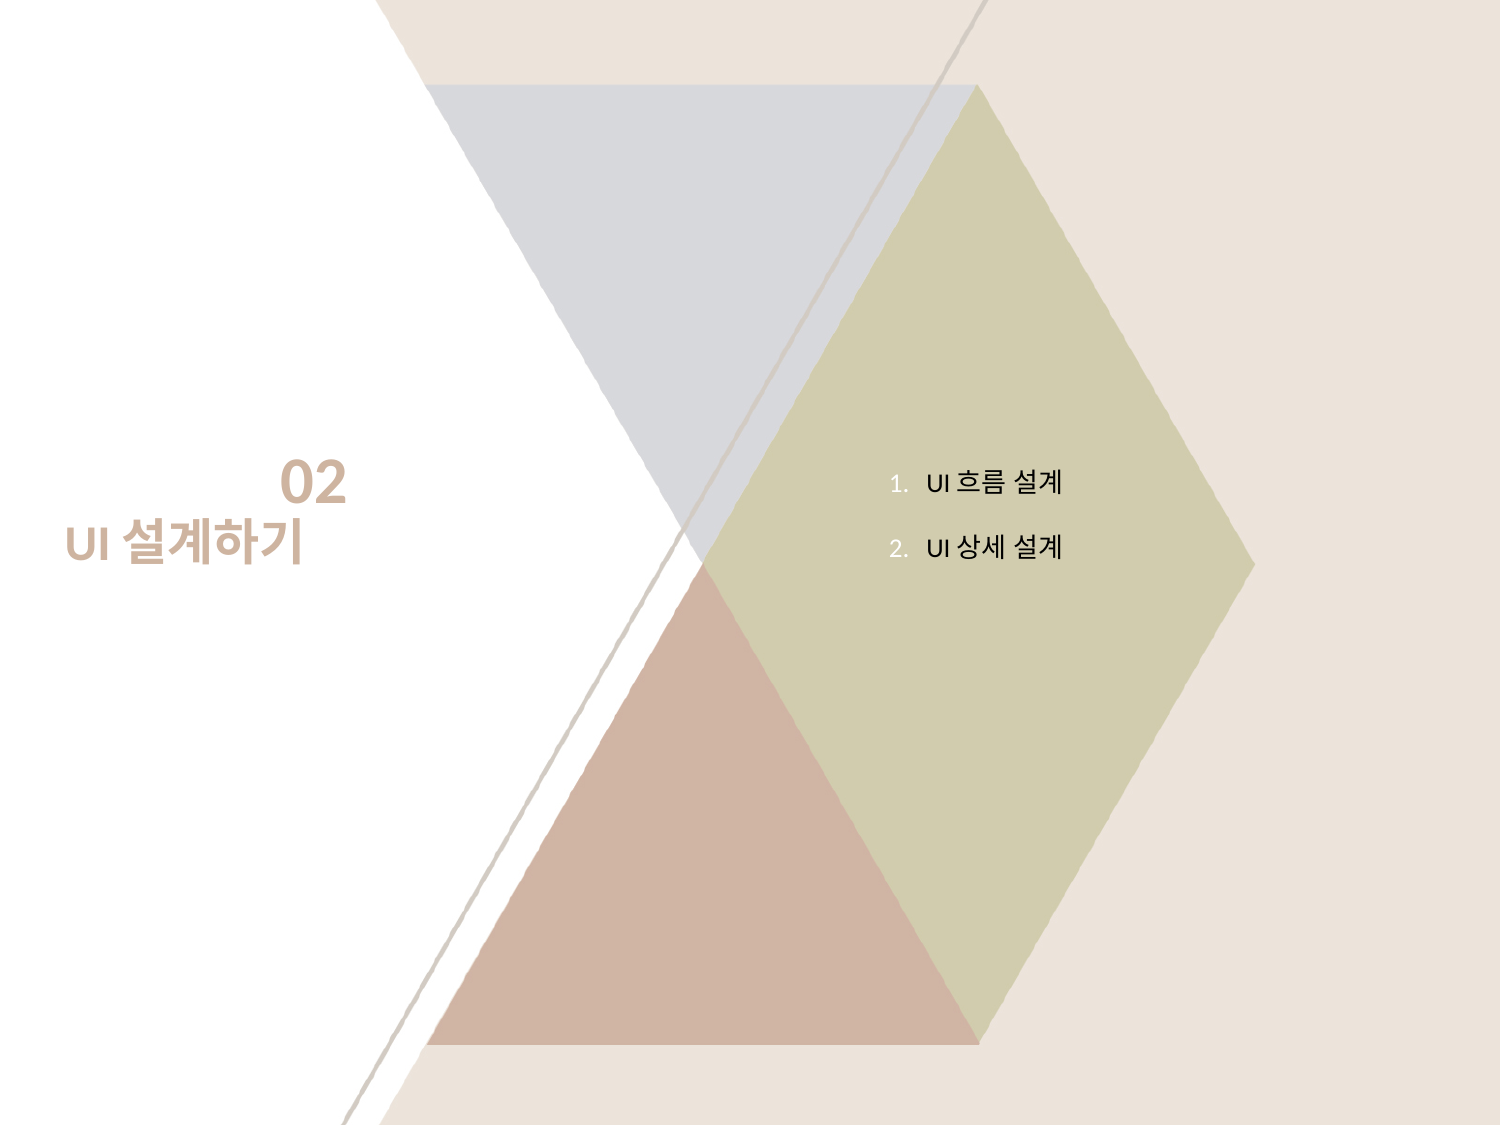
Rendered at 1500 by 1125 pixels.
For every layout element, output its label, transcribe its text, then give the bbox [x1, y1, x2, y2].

text_box UI 흐름 설계 UI 상세 설계 [731, 425, 1223, 636]
text_box 02 [265, 428, 363, 524]
picture [0, 0, 1500, 1125]
text_box UI 설계하기 [49, 503, 579, 579]
